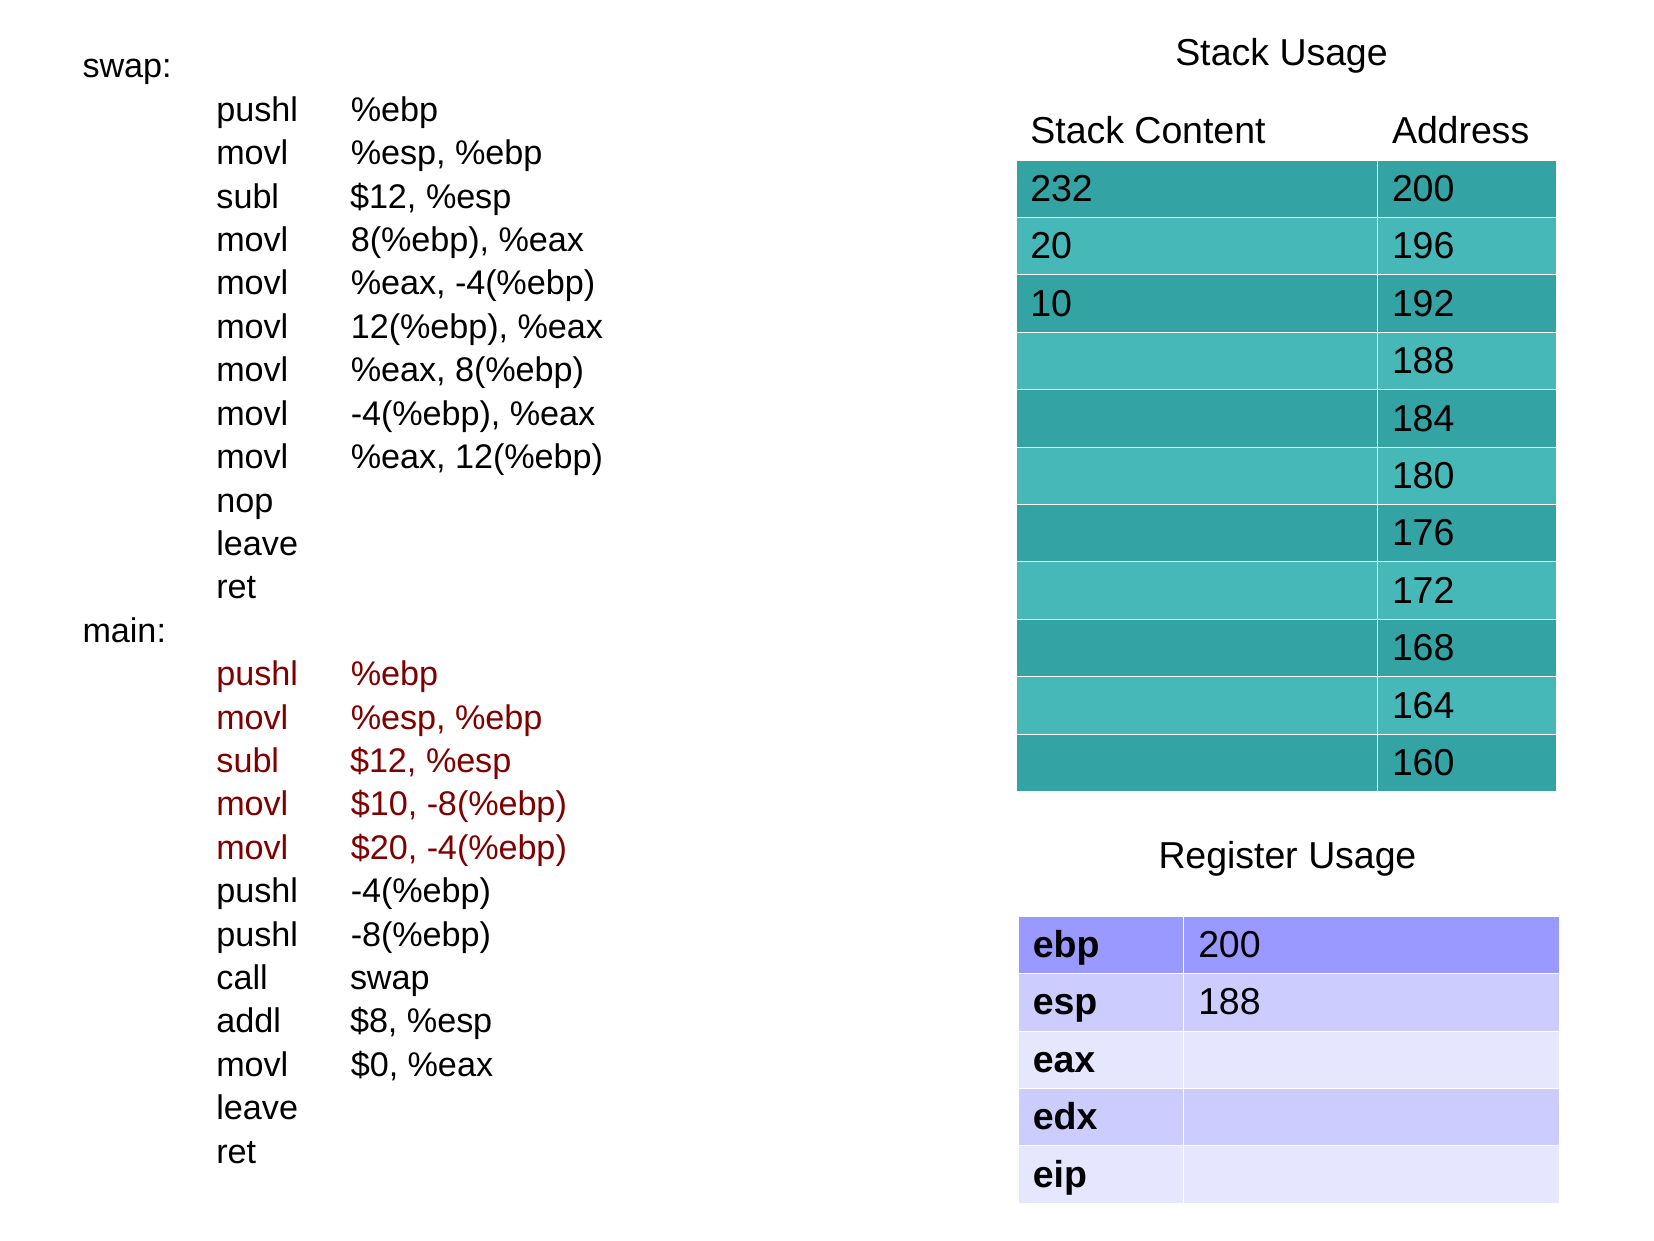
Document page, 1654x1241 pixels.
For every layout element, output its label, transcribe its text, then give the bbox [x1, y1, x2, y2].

table_cell [1017, 677, 1377, 734]
table_cell 196 [1378, 218, 1556, 274]
list swap: pushl %ebp movl %esp, %ebp subl $12, %esp movl 8(%ebp), %eax movl %eax, -4(%ebp) movl 12(%ebp), %eax movl %eax, 8(%ebp) movl -4(%ebp), %eax movl %eax, 12(%ebp) nop leave ret main: pushl %ebp movl %esp, %ebp subl $12, %esp movl $10, -8(%ebp) movl $20, -4(%ebp) pushl -4(%ebp) pushl -8(%ebp) call swap addl $8, %esp movl $0, %eax leave ret [82, 47, 969, 1182]
table_cell 176 [1378, 505, 1556, 561]
table_cell [1017, 620, 1377, 676]
table_header Address [1378, 103, 1556, 160]
table_cell 200 [1378, 161, 1556, 217]
table_cell 188 [1378, 333, 1556, 389]
text_box Register Usage [1015, 826, 1560, 884]
table_cell 10 [1017, 275, 1377, 332]
table_cell [1184, 1146, 1559, 1203]
table_cell [1017, 735, 1377, 791]
table_cell 164 [1378, 677, 1556, 734]
table_cell [1017, 448, 1377, 504]
table_cell 192 [1378, 275, 1556, 332]
table_cell esp [1019, 974, 1183, 1031]
table_cell 188 [1184, 974, 1559, 1031]
table_cell 172 [1378, 562, 1556, 619]
table_cell 160 [1378, 735, 1556, 791]
table_cell [1017, 562, 1377, 619]
text_box Stack Usage [1009, 23, 1554, 81]
table_cell eax [1019, 1032, 1183, 1088]
table_cell 168 [1378, 620, 1556, 676]
table_header 200 [1184, 917, 1559, 973]
table_cell eip [1019, 1146, 1183, 1203]
table_cell 180 [1378, 448, 1556, 504]
table_cell 184 [1378, 390, 1556, 447]
table_cell [1184, 1032, 1559, 1088]
table_header ebp [1019, 917, 1183, 973]
table_cell [1017, 333, 1377, 389]
table_header Stack Content [1017, 103, 1377, 160]
table_cell [1184, 1089, 1559, 1145]
table_cell [1017, 390, 1377, 447]
table_cell 232 [1017, 161, 1377, 217]
table_cell edx [1019, 1089, 1183, 1145]
table_cell 20 [1017, 218, 1377, 274]
table_cell [1017, 505, 1377, 561]
